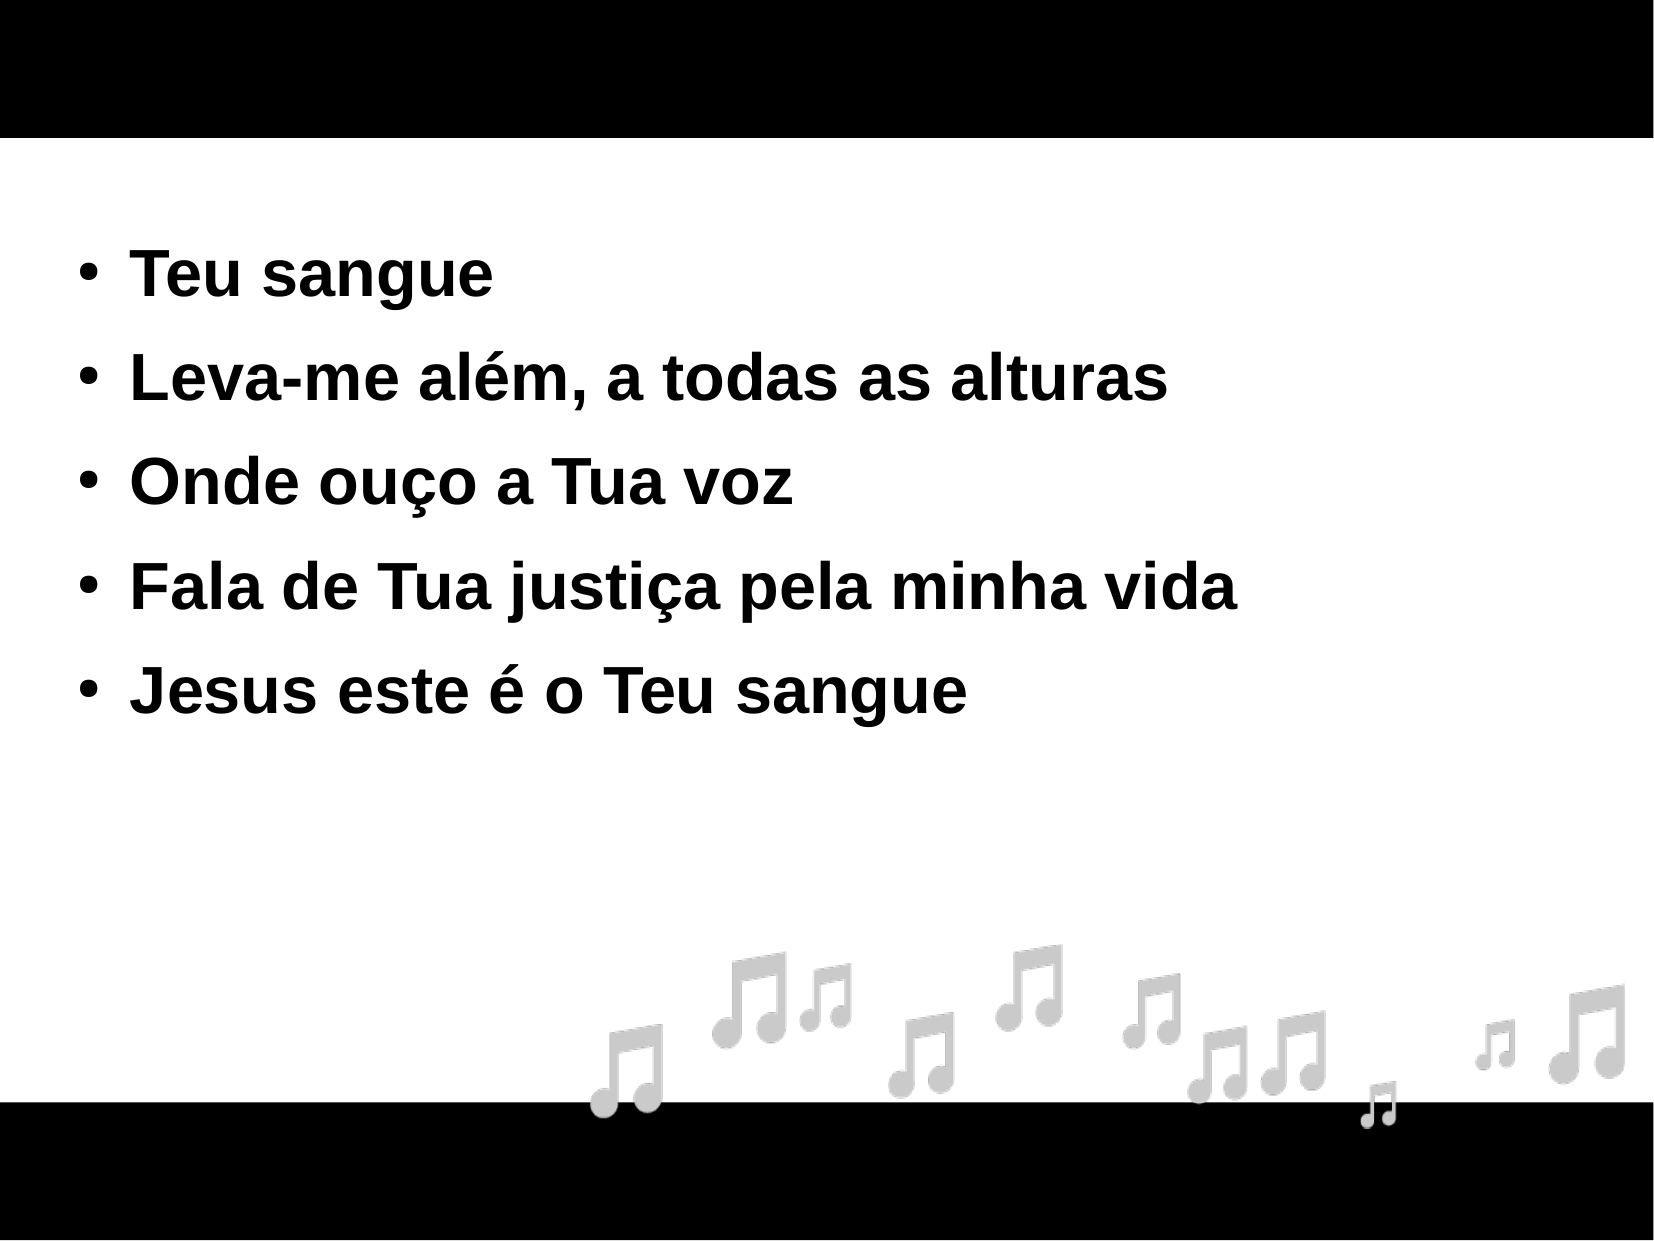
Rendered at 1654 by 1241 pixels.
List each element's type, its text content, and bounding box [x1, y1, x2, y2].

list Teu sangue Leva-me além, a todas as alturas Onde ouço a Tua voz Fala de Tua justiça pela minha vida Jesus este é o Teu sangue [59, 236, 1595, 1024]
